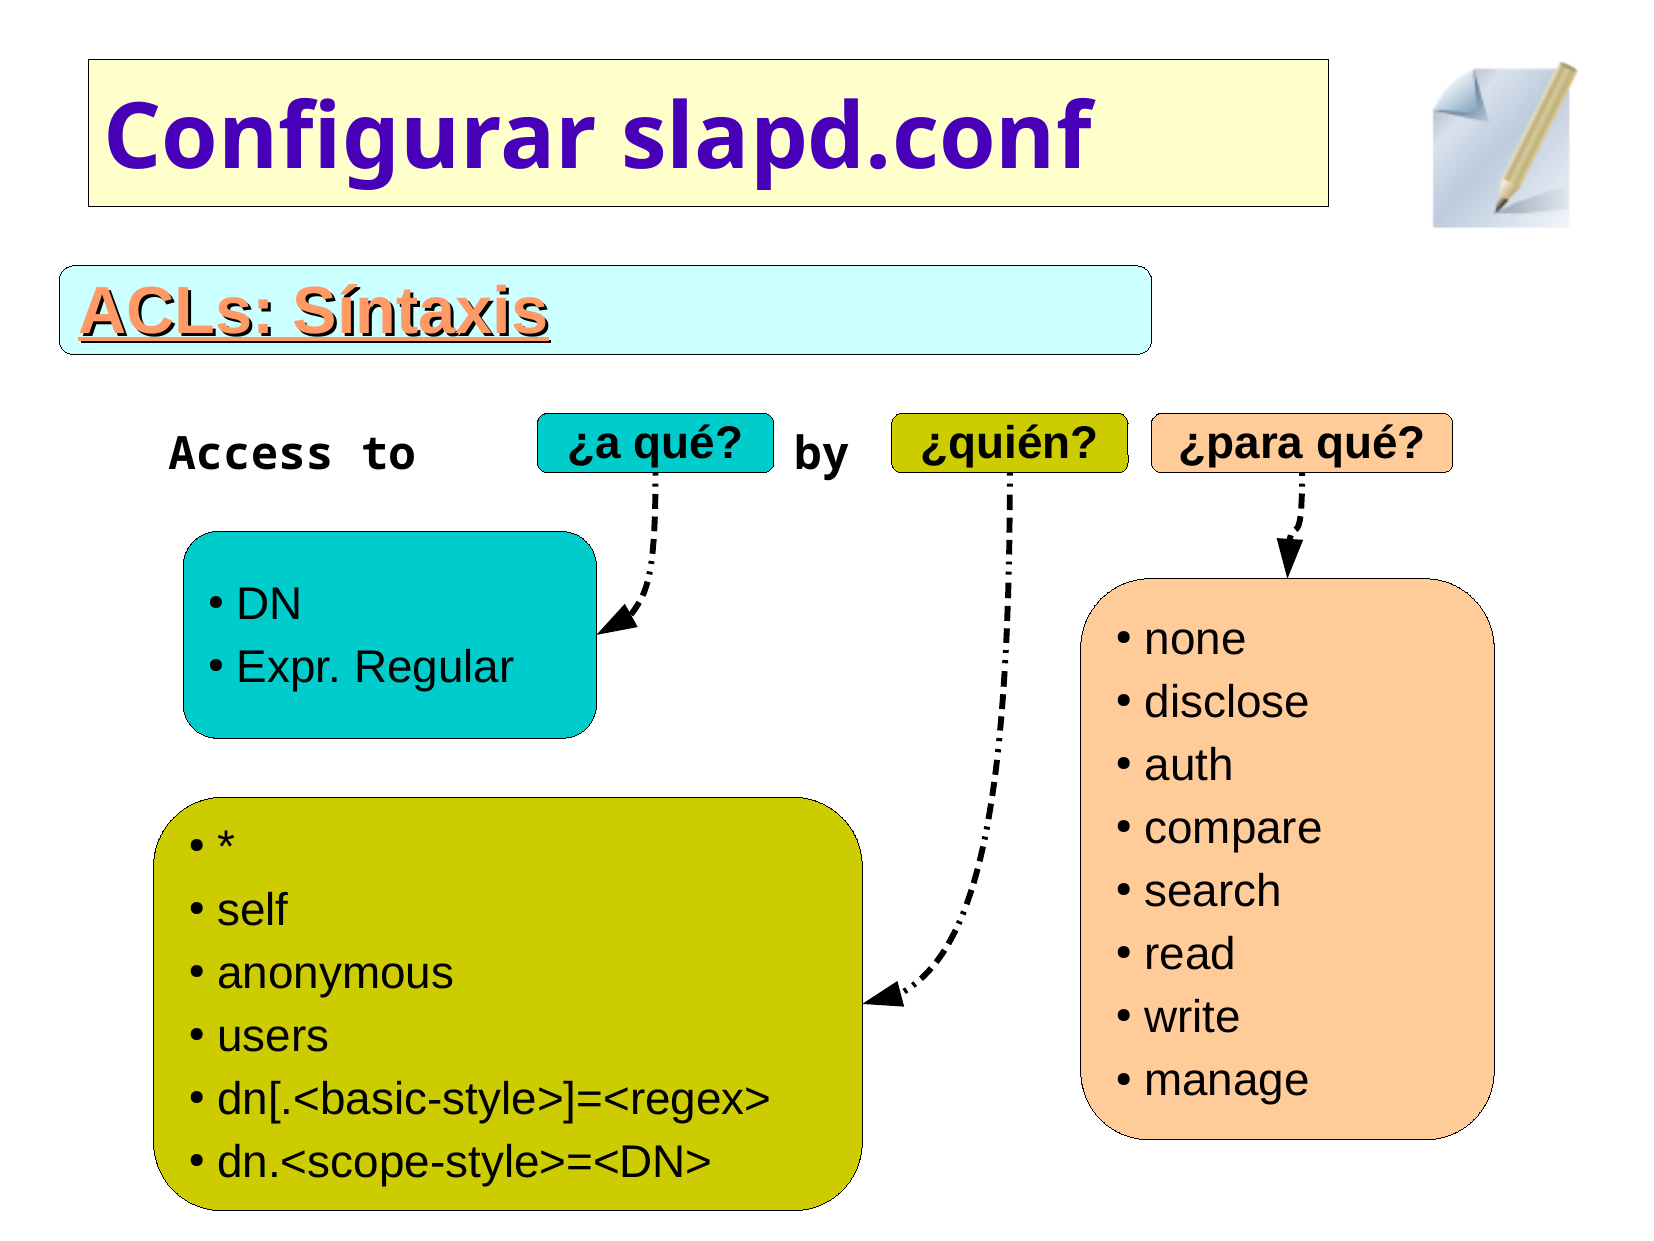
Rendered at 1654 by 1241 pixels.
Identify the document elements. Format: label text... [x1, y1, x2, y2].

text_box none disclose auth compare search read write manage [1080, 578, 1495, 1140]
text_box ¿para qué? [1151, 413, 1453, 473]
text_box * self anonymous users dn[.<basic-style>]=<regex> dn.<scope-style>=<DN> [153, 797, 863, 1211]
text_box ¿quién? [891, 413, 1129, 473]
text_box ¿a qué? [537, 413, 774, 473]
text_box by [779, 413, 916, 485]
text_box DN Expr. Regular [183, 531, 597, 739]
text_box ACLs: Síntaxis [59, 265, 1152, 355]
picture [1417, 58, 1595, 237]
text_box Access to [153, 413, 538, 484]
text_box Configurar slapd.conf [88, 59, 1329, 207]
